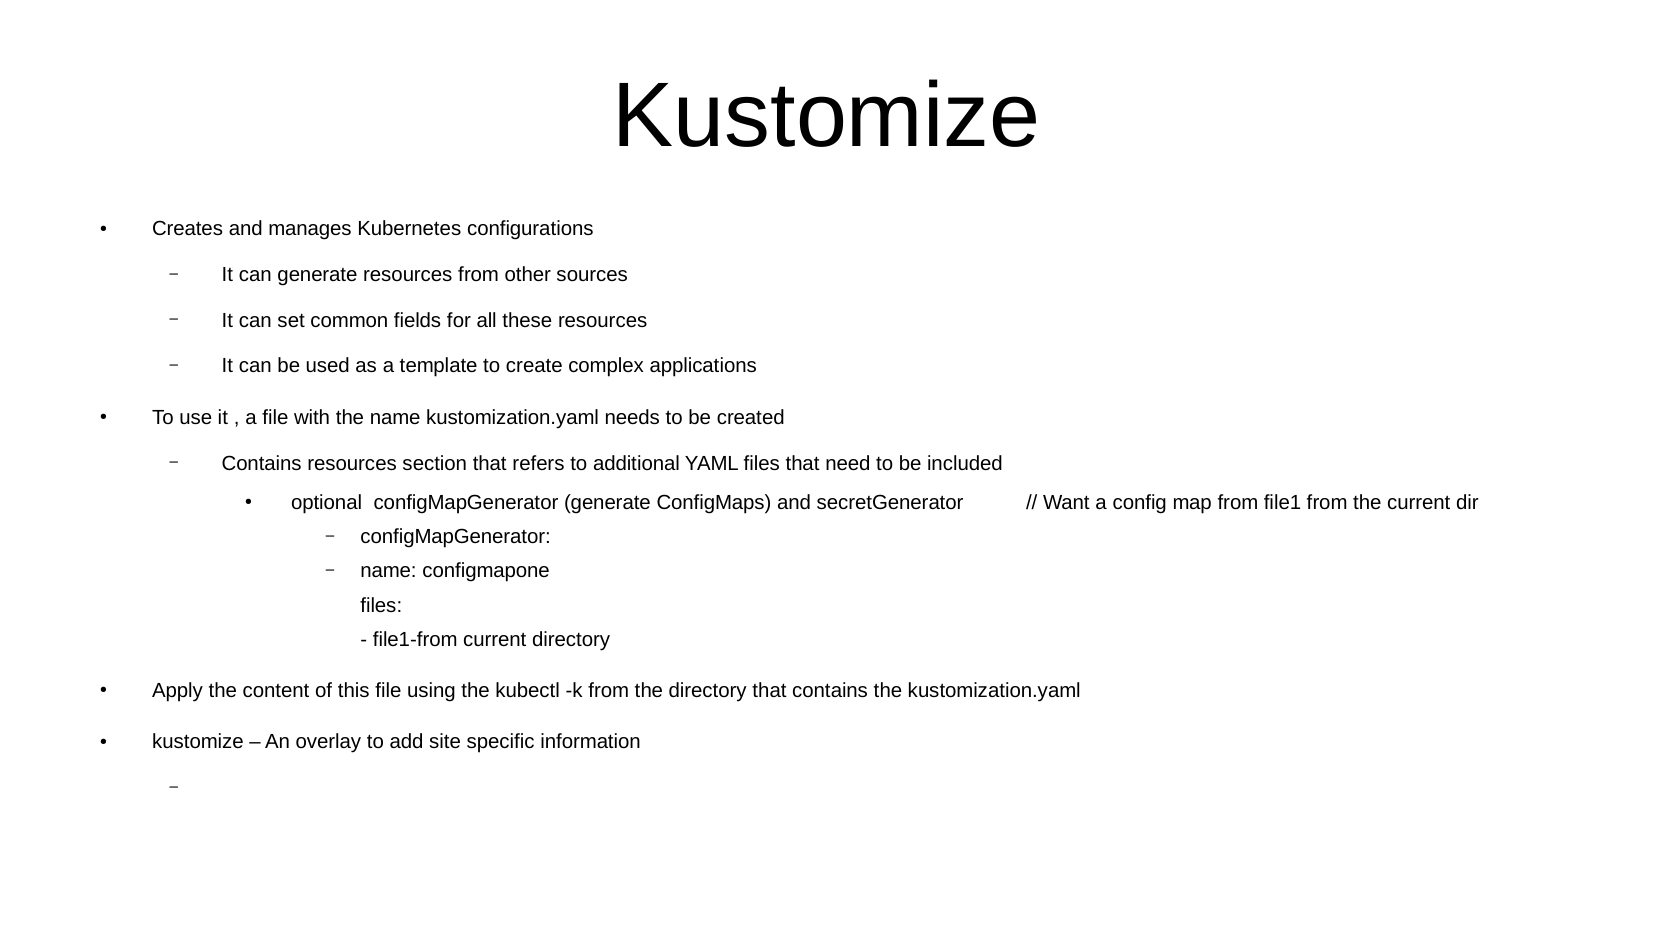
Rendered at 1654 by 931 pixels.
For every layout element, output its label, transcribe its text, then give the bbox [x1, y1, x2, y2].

list Creates and manages Kubernetes configurations It can generate resources from other sources It can set common fields for all these resources It can be used as a template to create complex applications To use it , a file with the name kustomization.yaml needs to be created Contains resources section that refers to additional YAML files that need to be included optional configMapGenerator (generate ConfigMaps) and secretGenerator // Want a config map from file1 from the current dir configMapGenerator: name: configmapone files: - file1-from current directory Apply the content of this file using the kubectl -k from the directory that contains the kustomization.yaml kustomize – An overlay to add site specific information [82, 217, 1571, 758]
title Kustomize [82, 37, 1571, 193]
